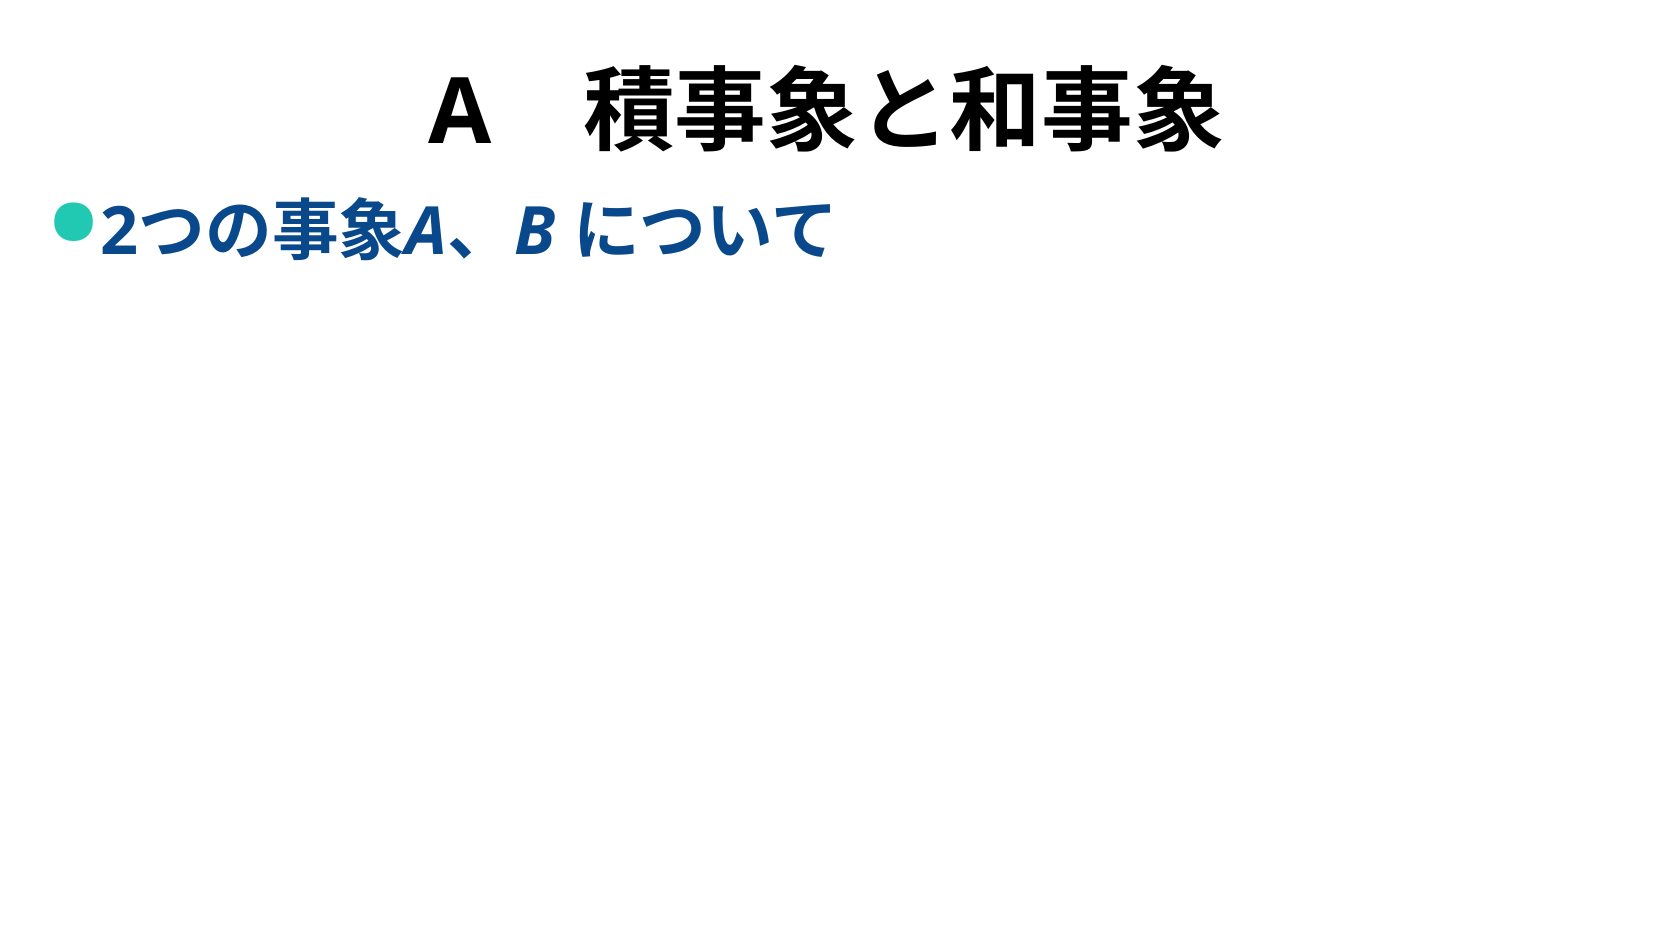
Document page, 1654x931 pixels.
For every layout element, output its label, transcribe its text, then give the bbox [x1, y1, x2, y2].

title A 積事象と和事象 [29, 29, 1625, 177]
list 2つの事象A、B について [29, 177, 1625, 502]
